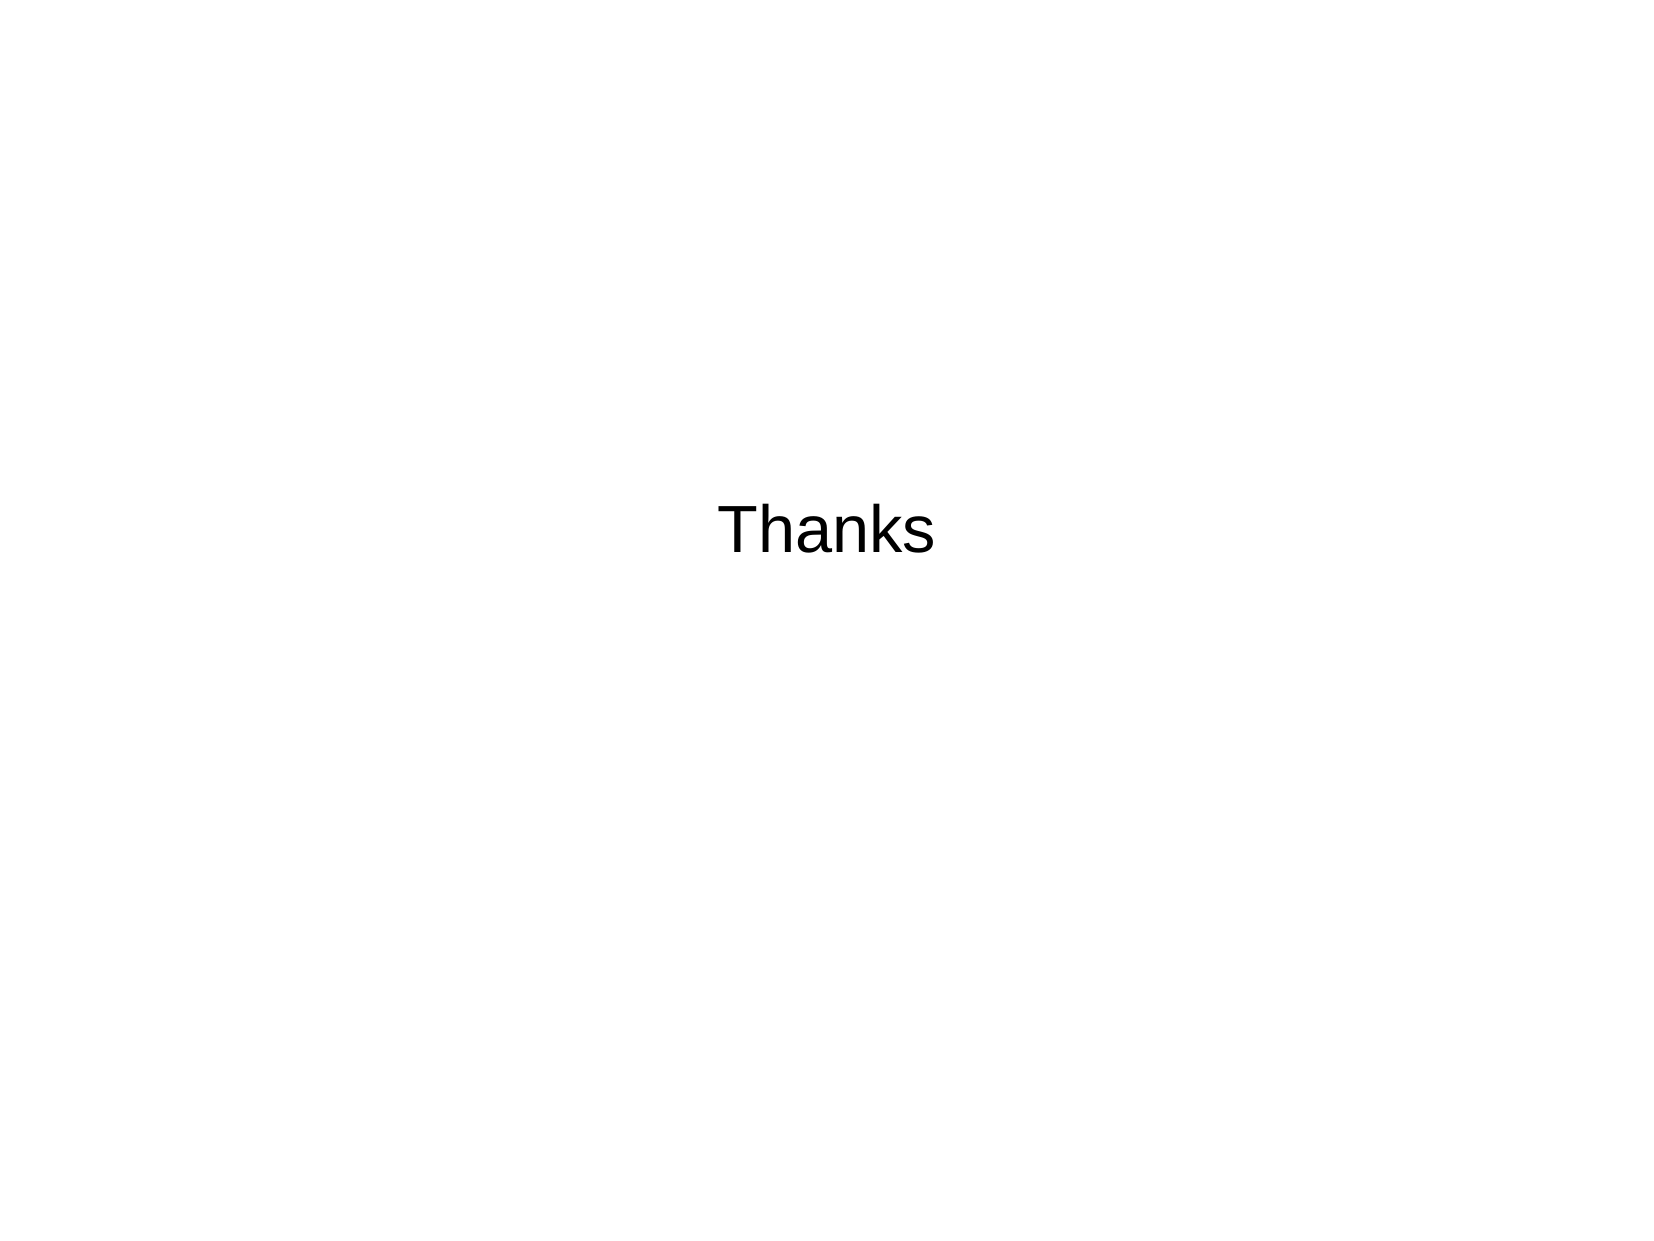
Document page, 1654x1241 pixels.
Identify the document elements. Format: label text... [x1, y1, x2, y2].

subtitle Thanks [82, 49, 1571, 1010]
